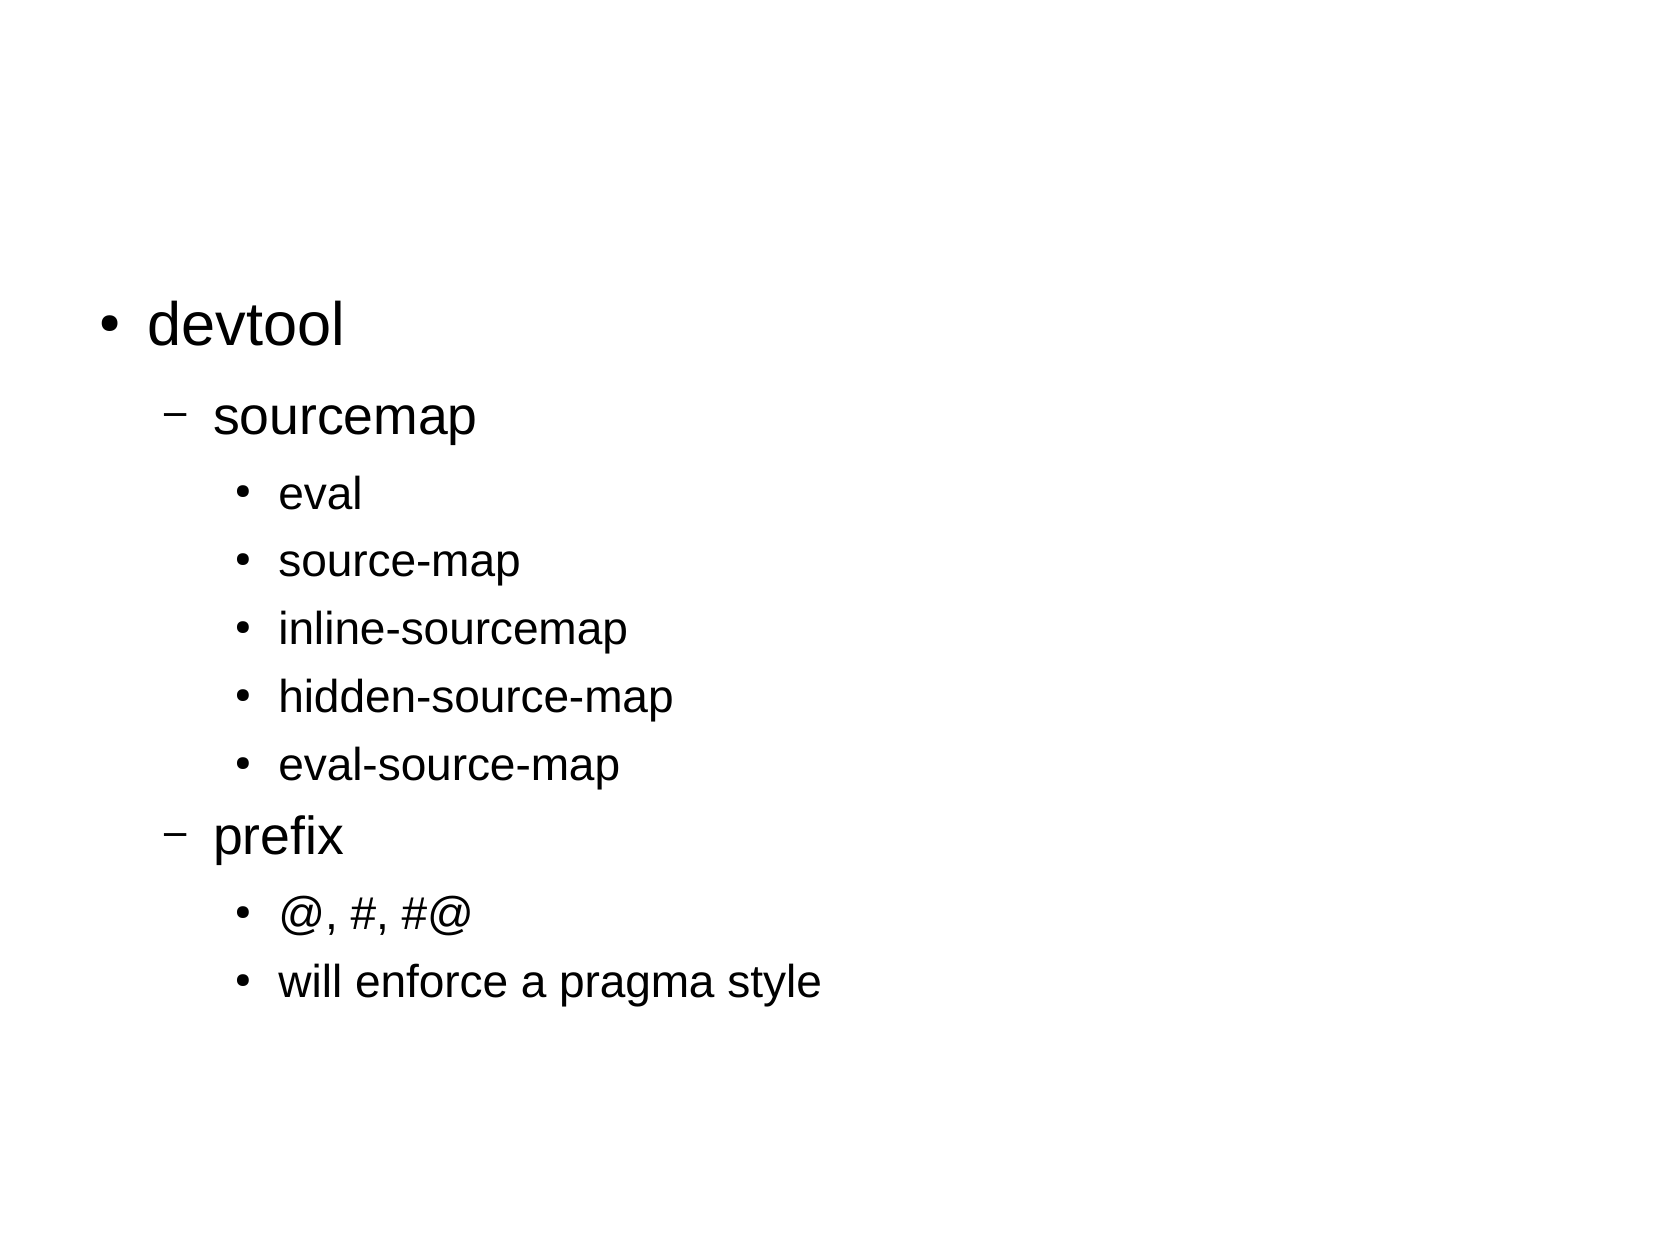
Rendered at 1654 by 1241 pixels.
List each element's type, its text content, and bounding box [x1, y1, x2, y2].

list devtool sourcemap eval source-map inline-sourcemap hidden-source-map eval-source-map prefix @, #, #@ will enforce a pragma style [82, 290, 1571, 1010]
